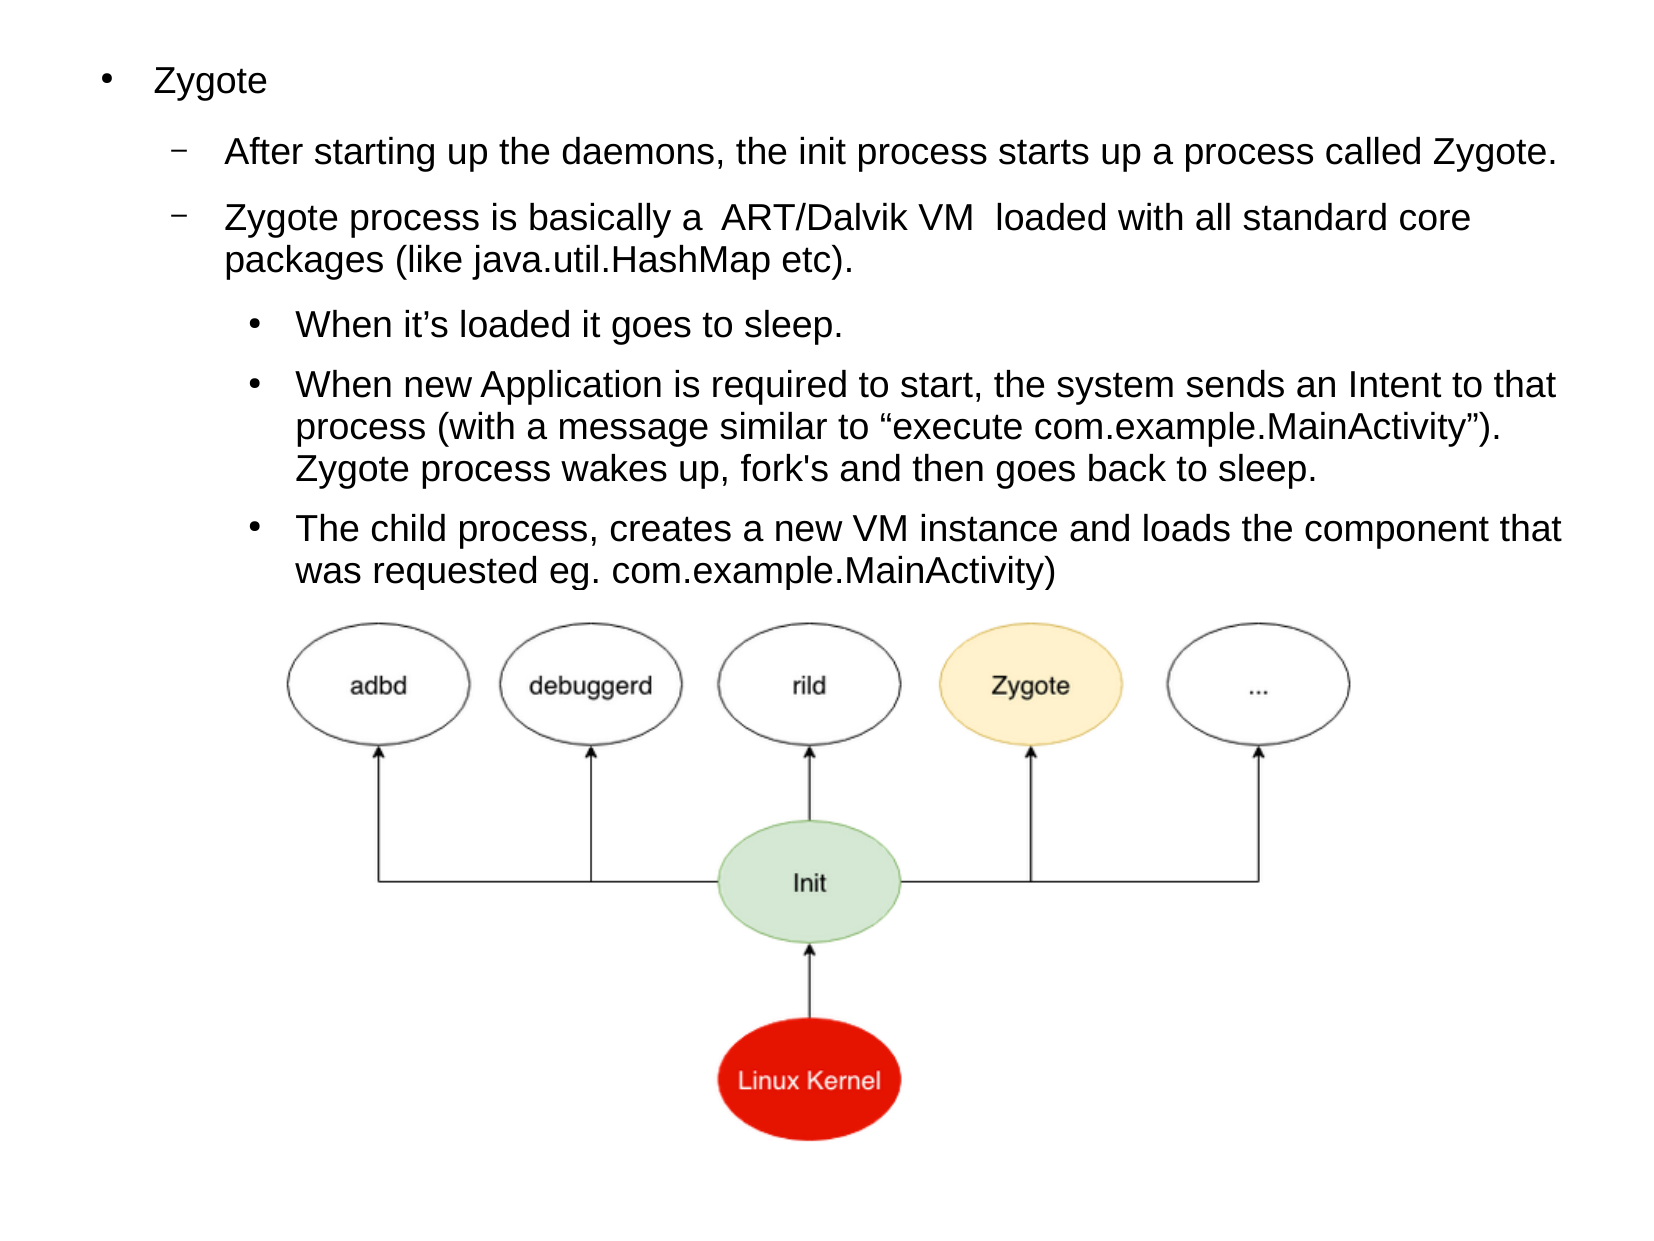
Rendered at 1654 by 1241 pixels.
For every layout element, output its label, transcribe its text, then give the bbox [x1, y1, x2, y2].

list Zygote After starting up the daemons, the init process starts up a process called Zygote. Zygote process is basically a ART/Dalvik VM loaded with all standard core packages (like java.util.HashMap etc). When it’s loaded it goes to sleep. When new Application is required to start, the system sends an Intent to that process (with a message similar to “execute com.example.MainActivity”). Zygote process wakes up, fork's and then goes back to sleep. The child process, creates a new VM instance and loads the component that was requested eg. com.example.MainActivity) [82, 59, 1571, 1087]
picture [259, 590, 1446, 1149]
